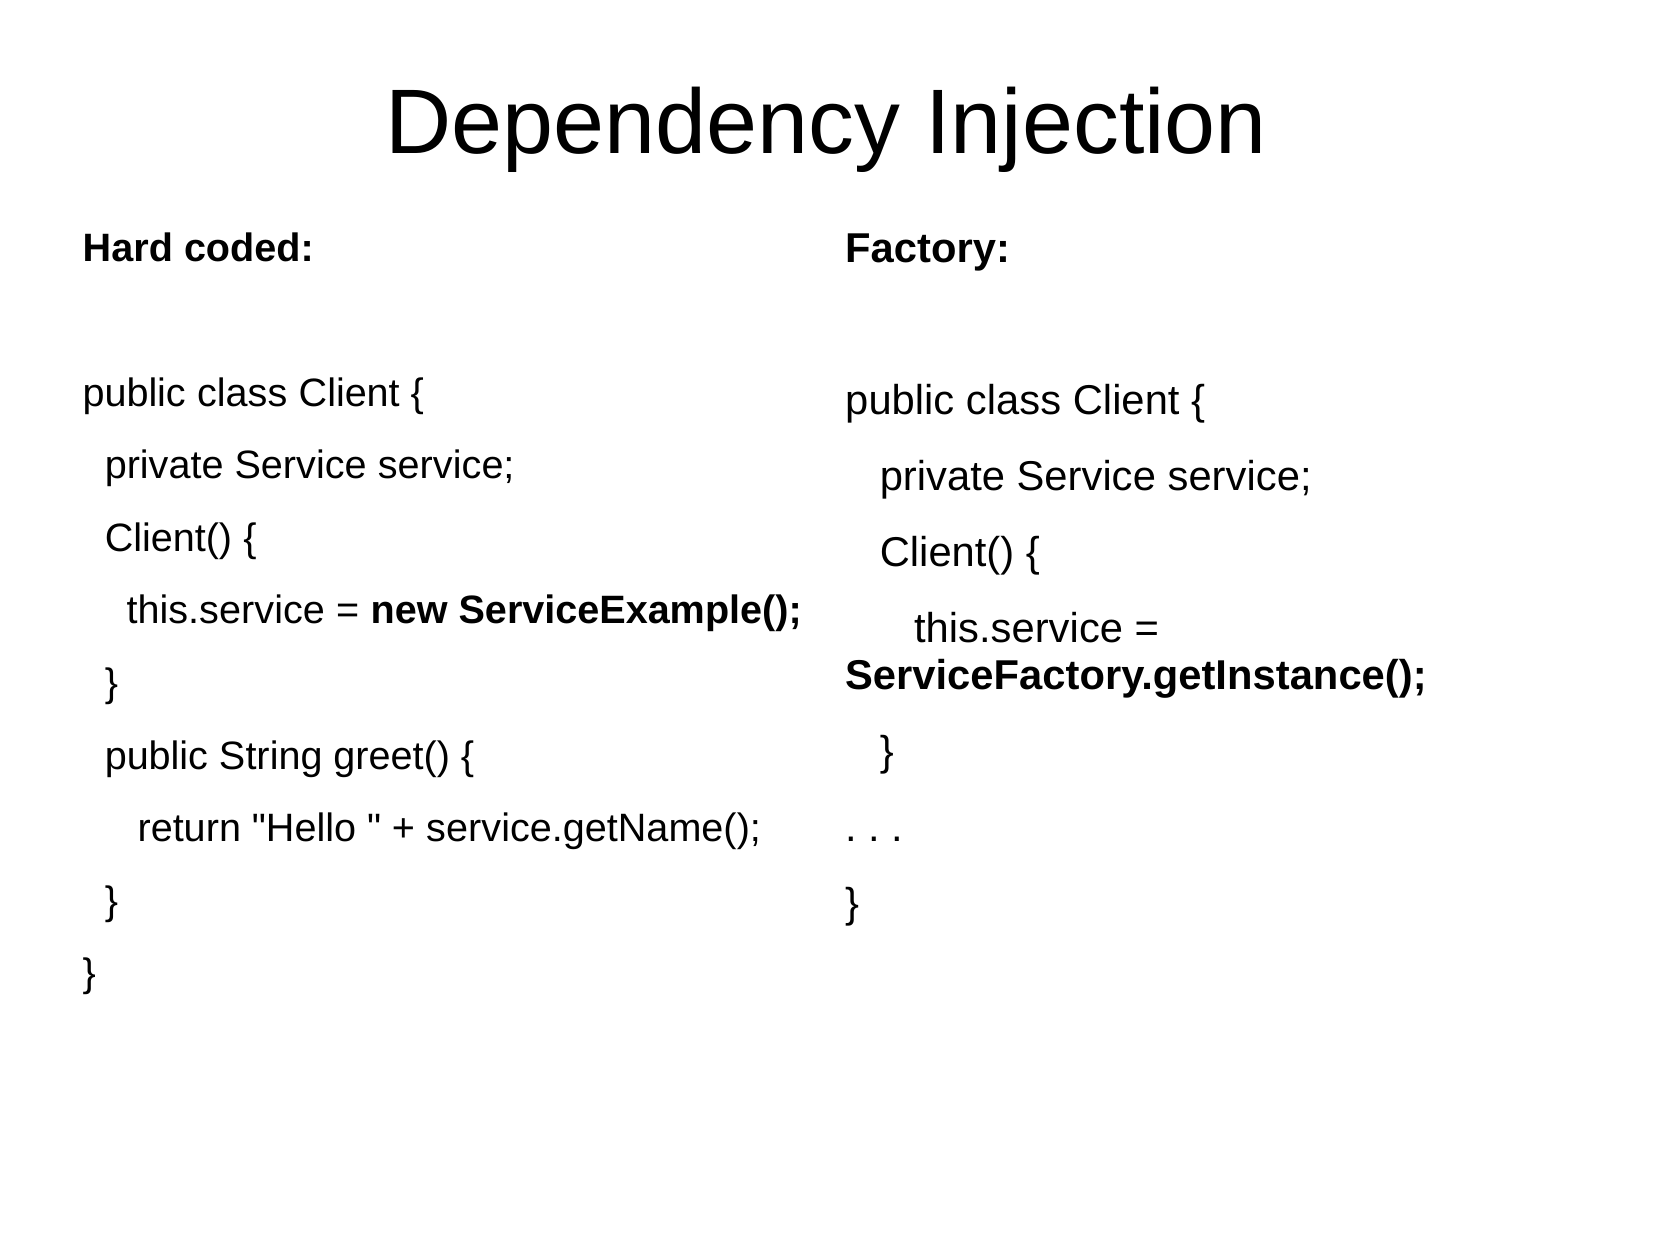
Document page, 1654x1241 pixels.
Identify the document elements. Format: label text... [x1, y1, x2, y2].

title Dependency Injection [82, 49, 1571, 196]
list Factory: public class Client { private Service service; Client() { this.service = ServiceFactory.getInstance(); } . . . } [845, 225, 1572, 1010]
list Hard coded: public class Client { private Service service; Client() { this.service = new ServiceExample(); } public String greet() { return "Hello " + service.getName(); } } [82, 225, 809, 1010]
